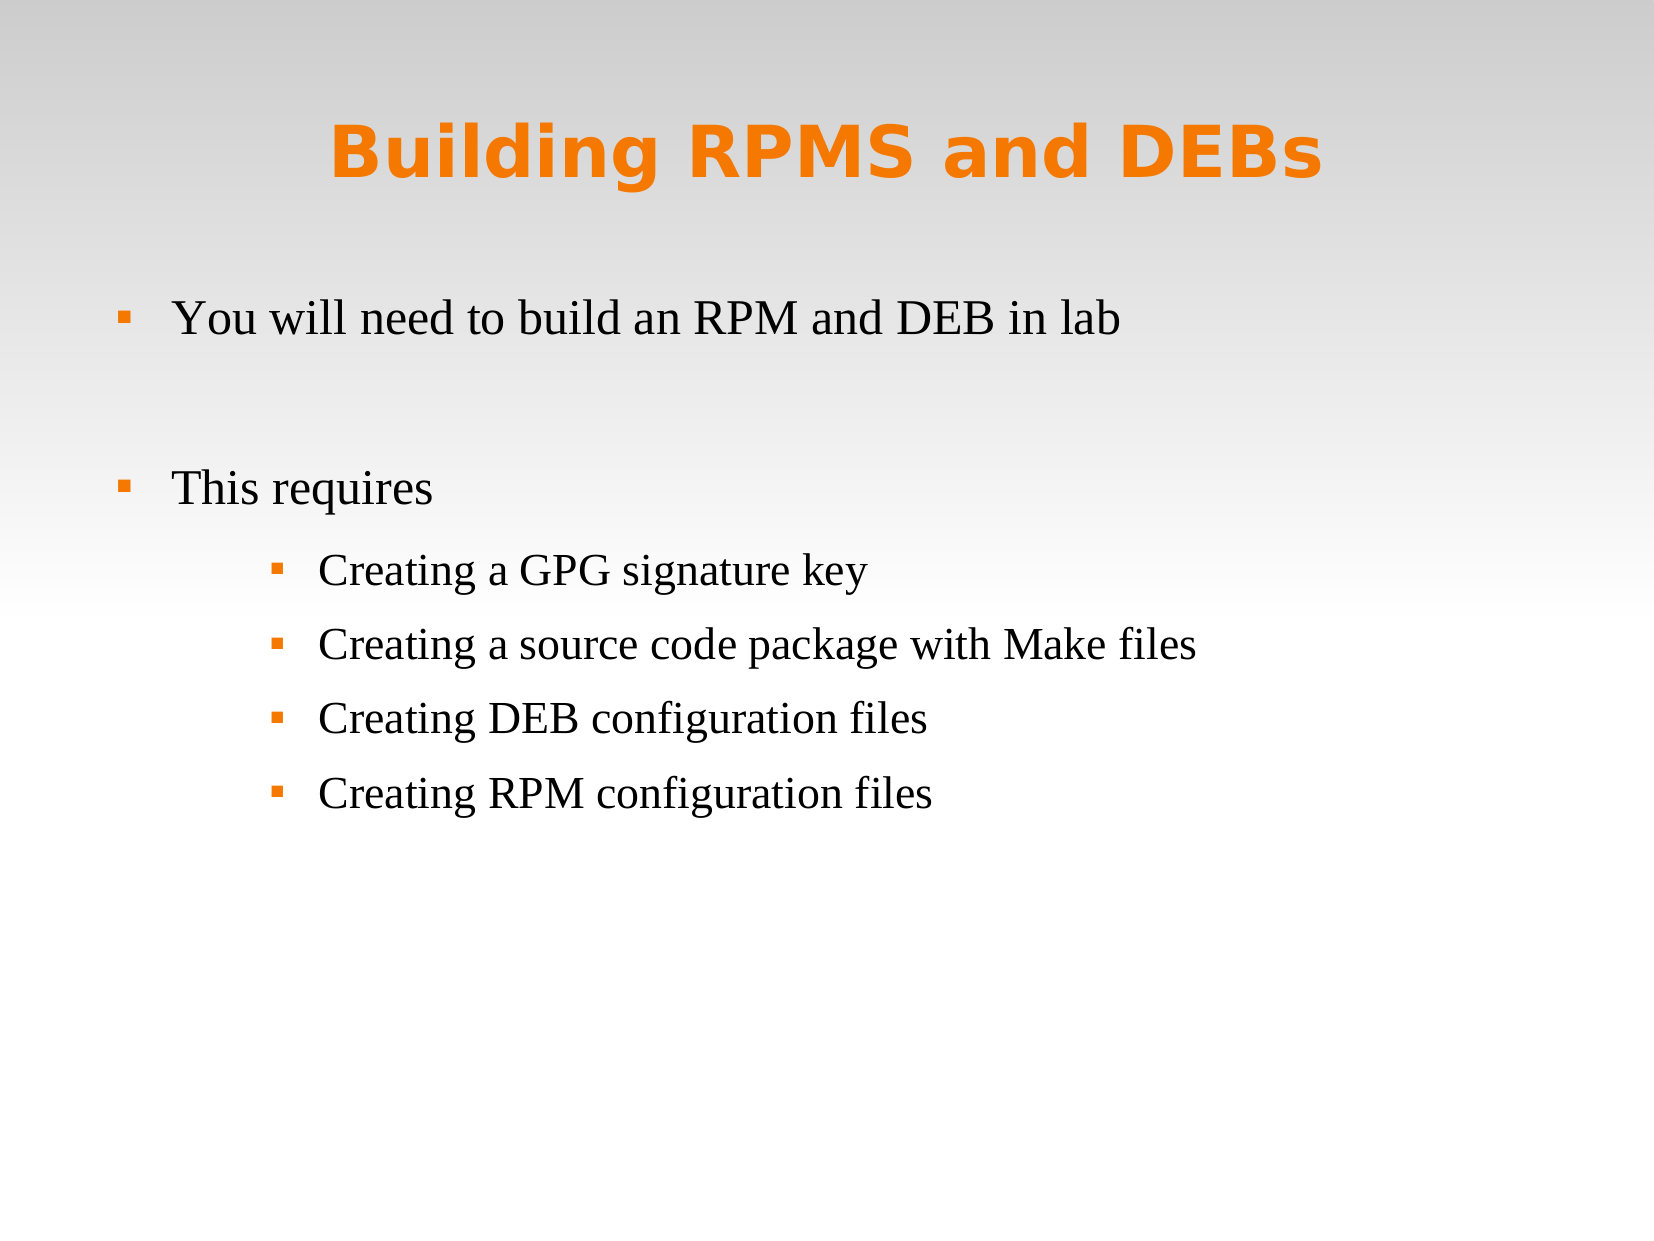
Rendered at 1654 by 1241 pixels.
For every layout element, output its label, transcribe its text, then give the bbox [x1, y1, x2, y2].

title Building RPMS and DEBs [82, 49, 1571, 257]
list You will need to build an RPM and DEB in lab This requires Creating a GPG signature key Creating a source code package with Make files Creating DEB configuration files Creating RPM configuration files [82, 290, 1571, 1109]
